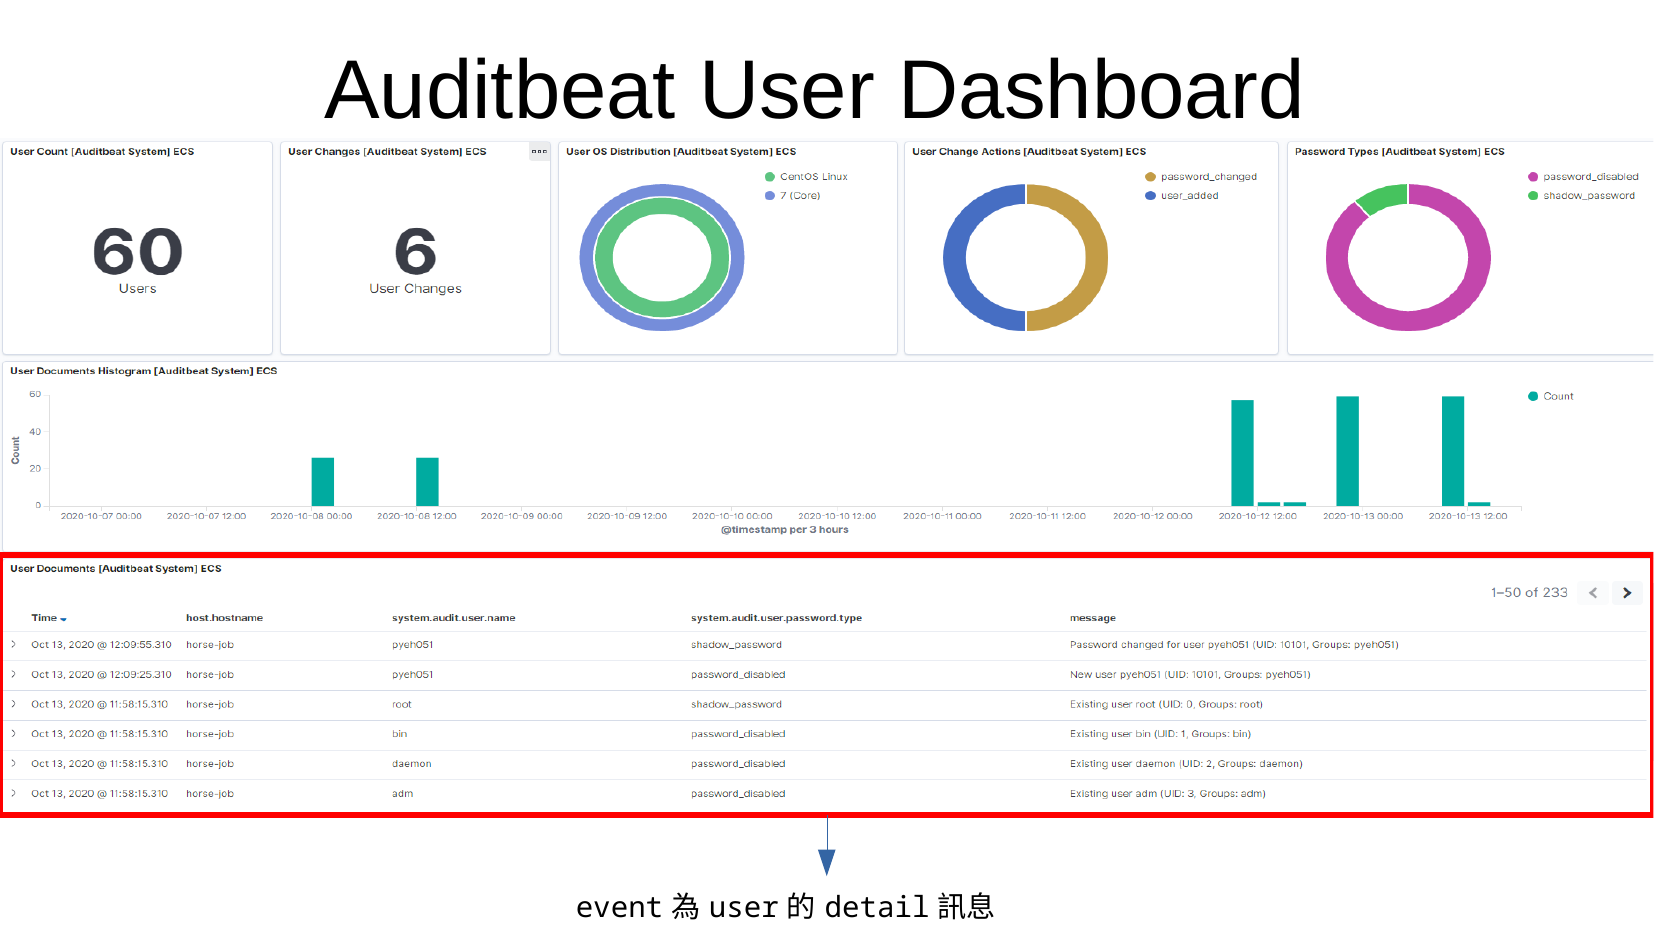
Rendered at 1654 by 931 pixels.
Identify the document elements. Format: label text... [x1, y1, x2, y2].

text_box Auditbeat User Dashboard [47, 35, 1607, 138]
picture [3, 558, 1650, 810]
picture [0, 138, 1654, 552]
text_box event為user的detail訊息 [561, 876, 1093, 926]
